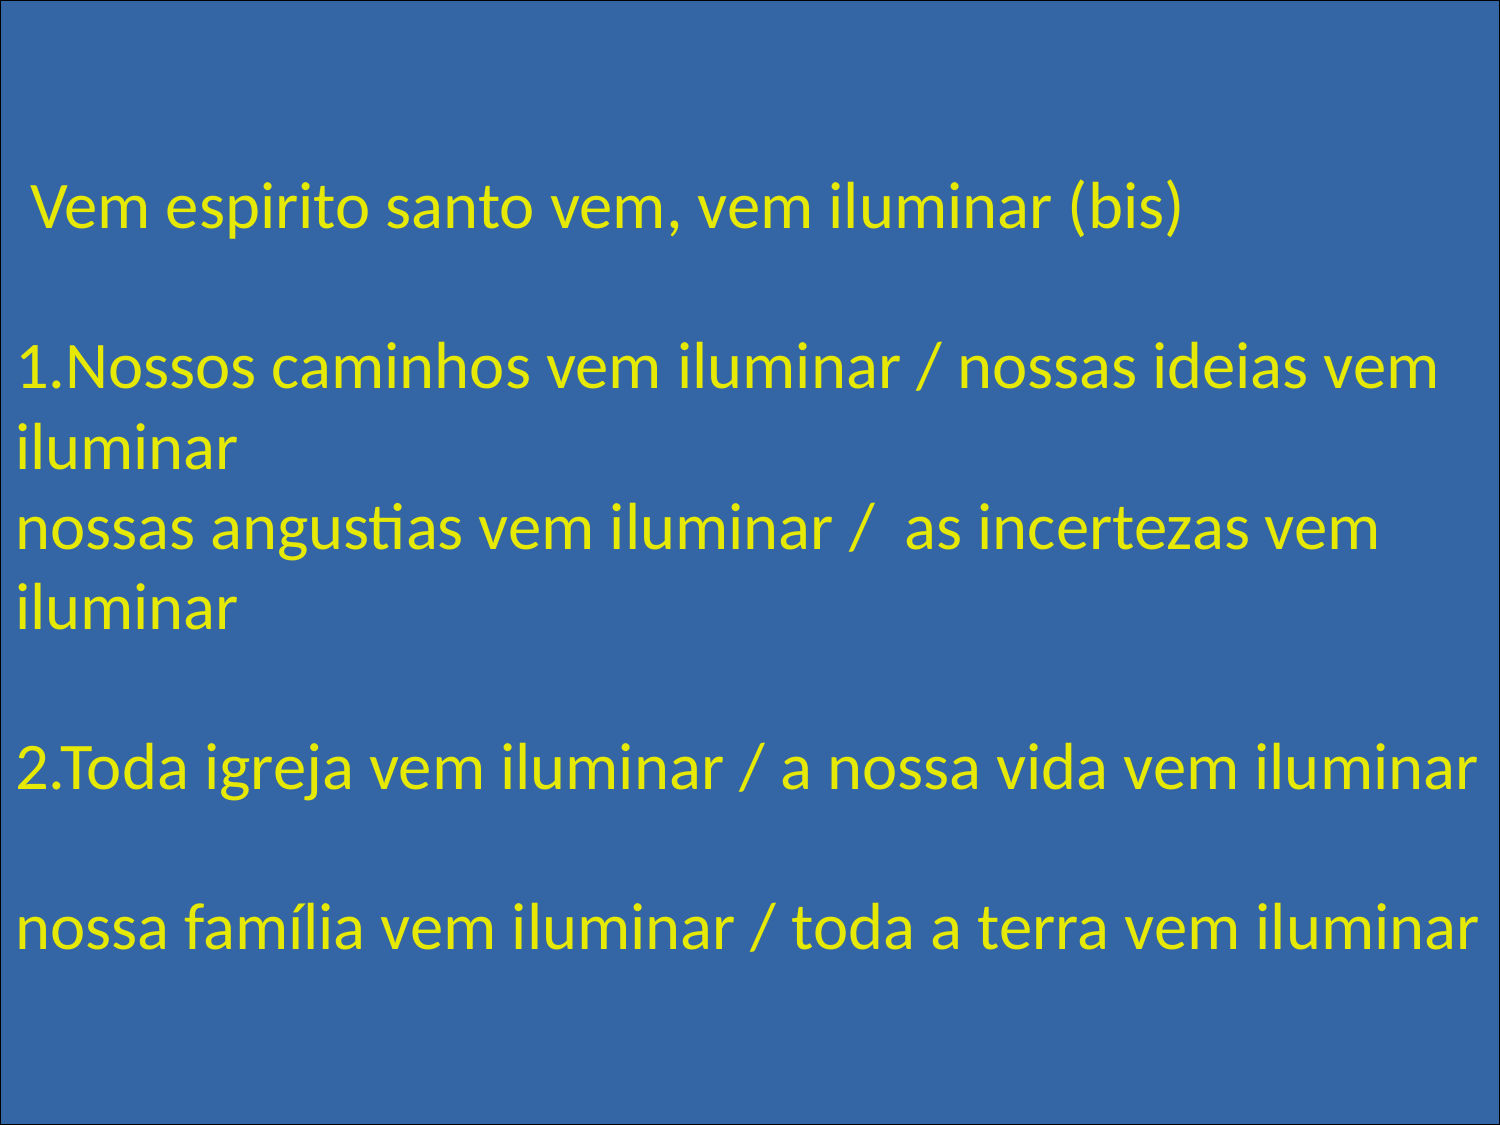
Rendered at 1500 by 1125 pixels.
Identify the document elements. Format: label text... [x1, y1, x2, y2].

title Vem espirito santo vem, vem iluminar (bis) 1.Nossos caminhos vem iluminar / nossas ideias vem iluminar nossas angustias vem iluminar / as incertezas vem iluminar 2.Toda igreja vem iluminar / a nossa vida vem iluminar nossa família vem iluminar / toda a terra vem iluminar [0, 0, 1500, 1125]
